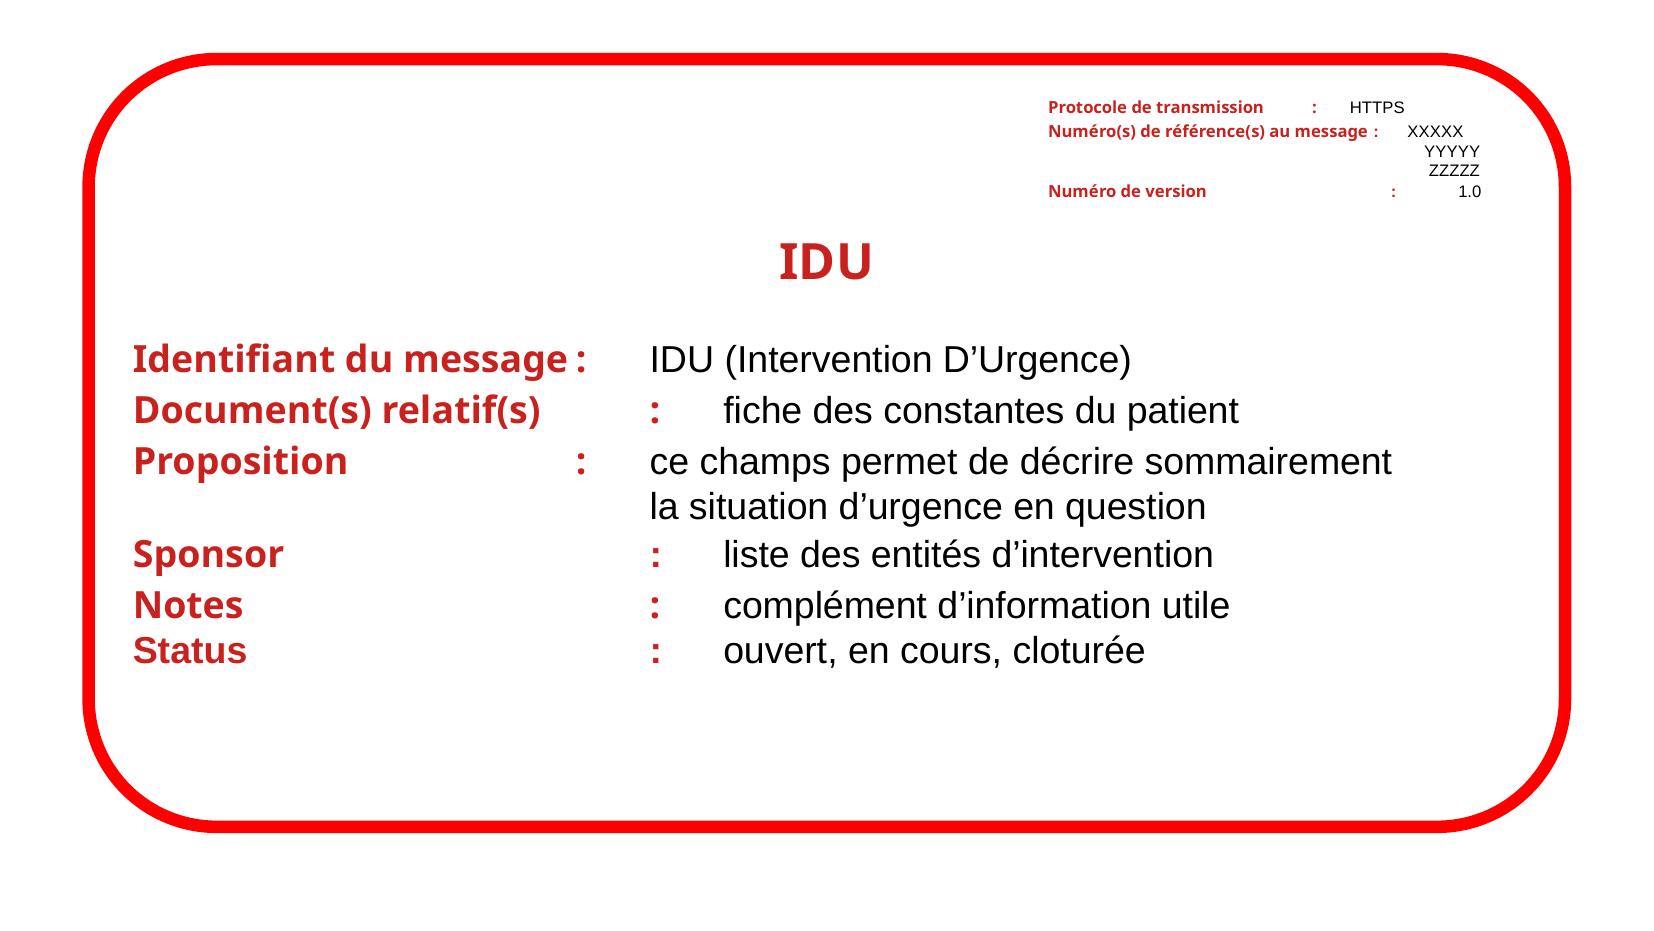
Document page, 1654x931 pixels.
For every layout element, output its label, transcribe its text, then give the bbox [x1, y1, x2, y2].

text_box IDU [88, 218, 1565, 301]
text_box Protocole de transmission : HTTPS Numéro(s) de référence(s) au message : XXXXX YYYYY ZZZZZ Numéro de version : 1.0 [1033, 88, 1506, 224]
text_box Identifiant du message : IDU (Intervention D’Urgence) Document(s) relatif(s) : fiche des constantes du patient Proposition : ce champs permet de décrire sommairement la situation d’urgence en question Sponsor : liste des entités d’intervention Notes : complément d’information utile Status : ouvert, en cours, cloturée [118, 324, 1565, 675]
